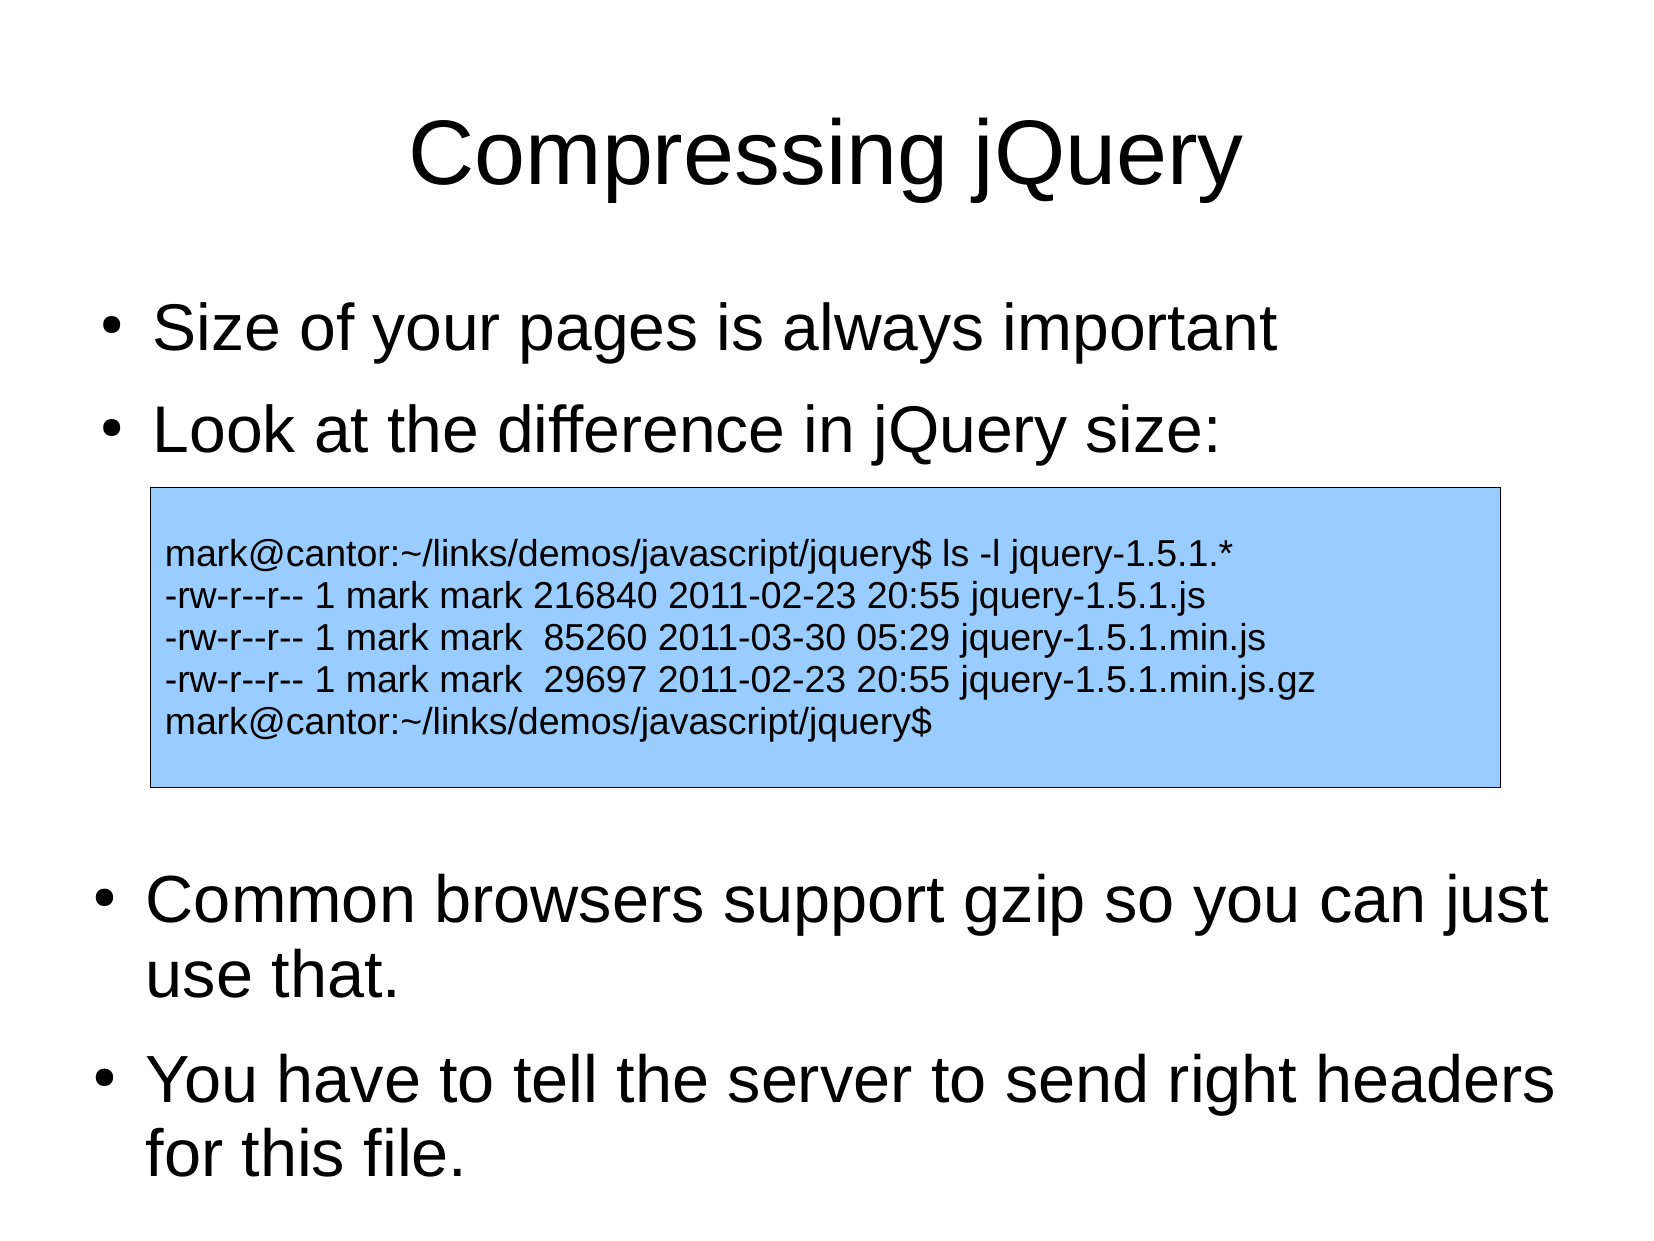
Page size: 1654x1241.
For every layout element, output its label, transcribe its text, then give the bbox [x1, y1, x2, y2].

title Compressing jQuery [82, 49, 1571, 257]
text_box mark@cantor:~/links/demos/javascript/jquery$ ls -l jquery-1.5.1.* -rw-r--r-- 1 mark mark 216840 2011-02-23 20:55 jquery-1.5.1.js -rw-r--r-- 1 mark mark 85260 2011-03-30 05:29 jquery-1.5.1.min.js -rw-r--r-- 1 mark mark 29697 2011-02-23 20:55 jquery-1.5.1.min.js.gz mark@cantor:~/links/demos/javascript/jquery$ [150, 487, 1501, 788]
list Size of your pages is always important Look at the difference in jQuery size: [82, 290, 1571, 468]
list Common browsers support gzip so you can just use that. You have to tell the server to send right headers for this file. [75, 862, 1564, 1192]
